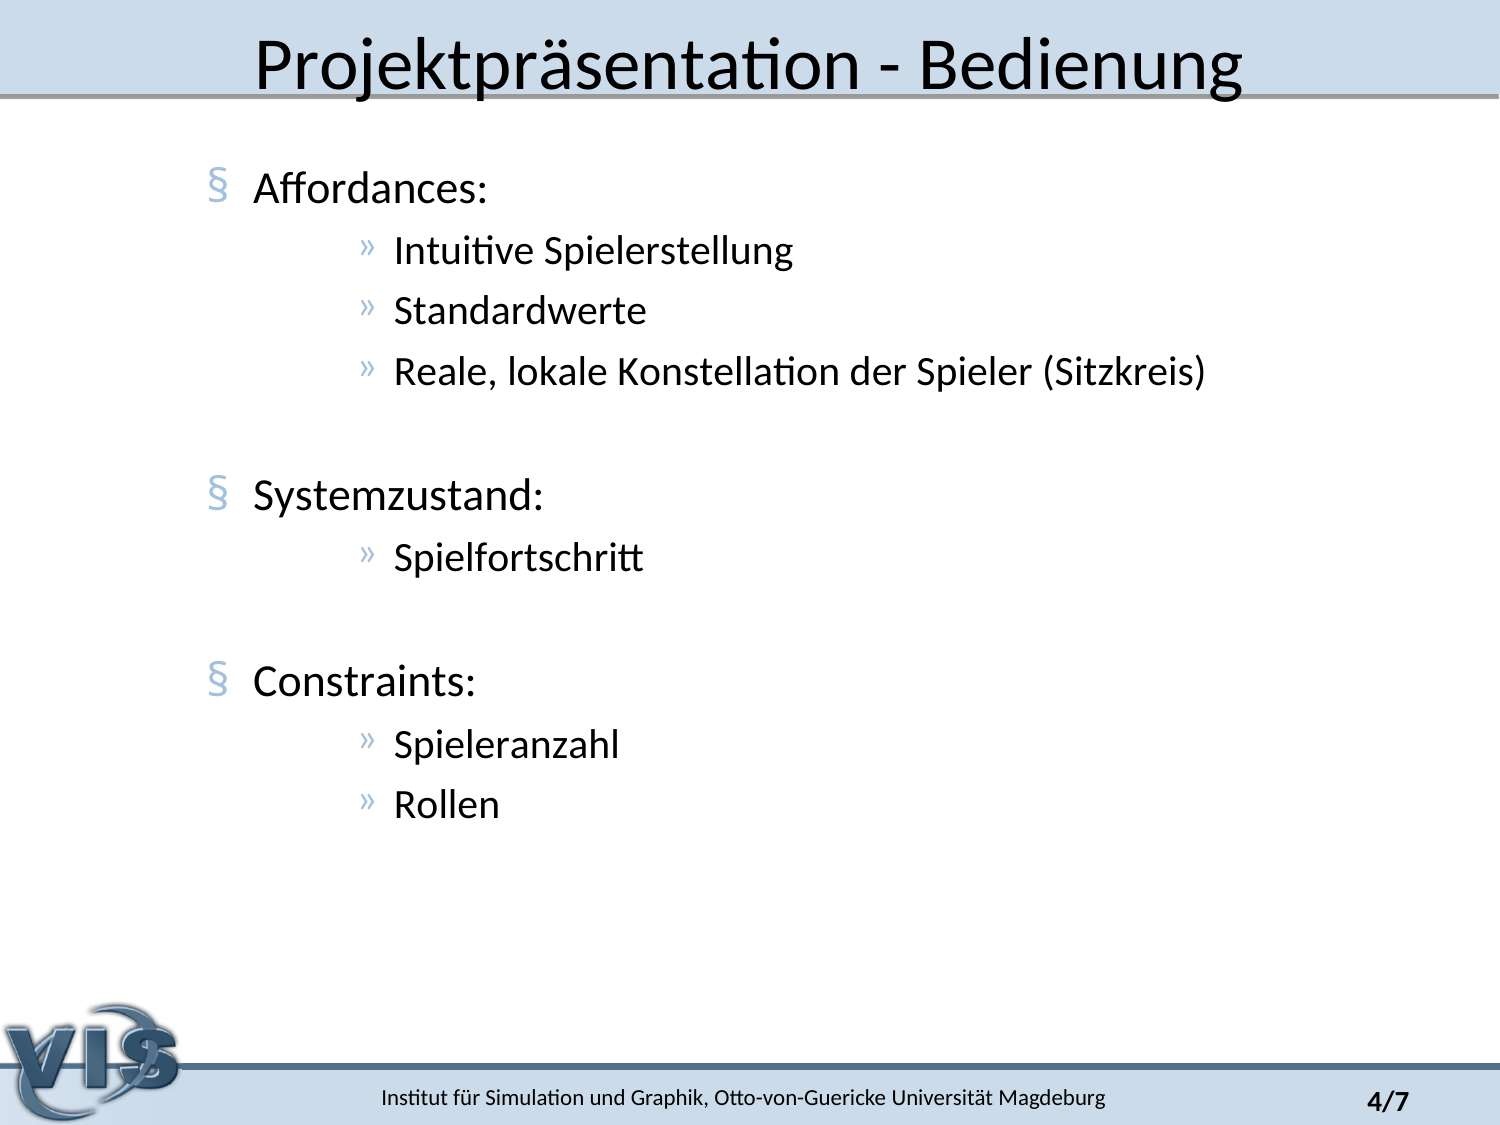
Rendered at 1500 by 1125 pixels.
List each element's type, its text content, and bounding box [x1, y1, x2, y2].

title Projektpräsentation - Bedienung [0, 7, 1500, 83]
picture [0, 1000, 182, 1125]
list Affordances: Intuitive Spielerstellung Standardwerte Reale, lokale Konstellation der Spieler (Sitzkreis) Systemzustand: Spielfortschritt Constraints: Spieleranzahl Rollen [41, 149, 1400, 966]
